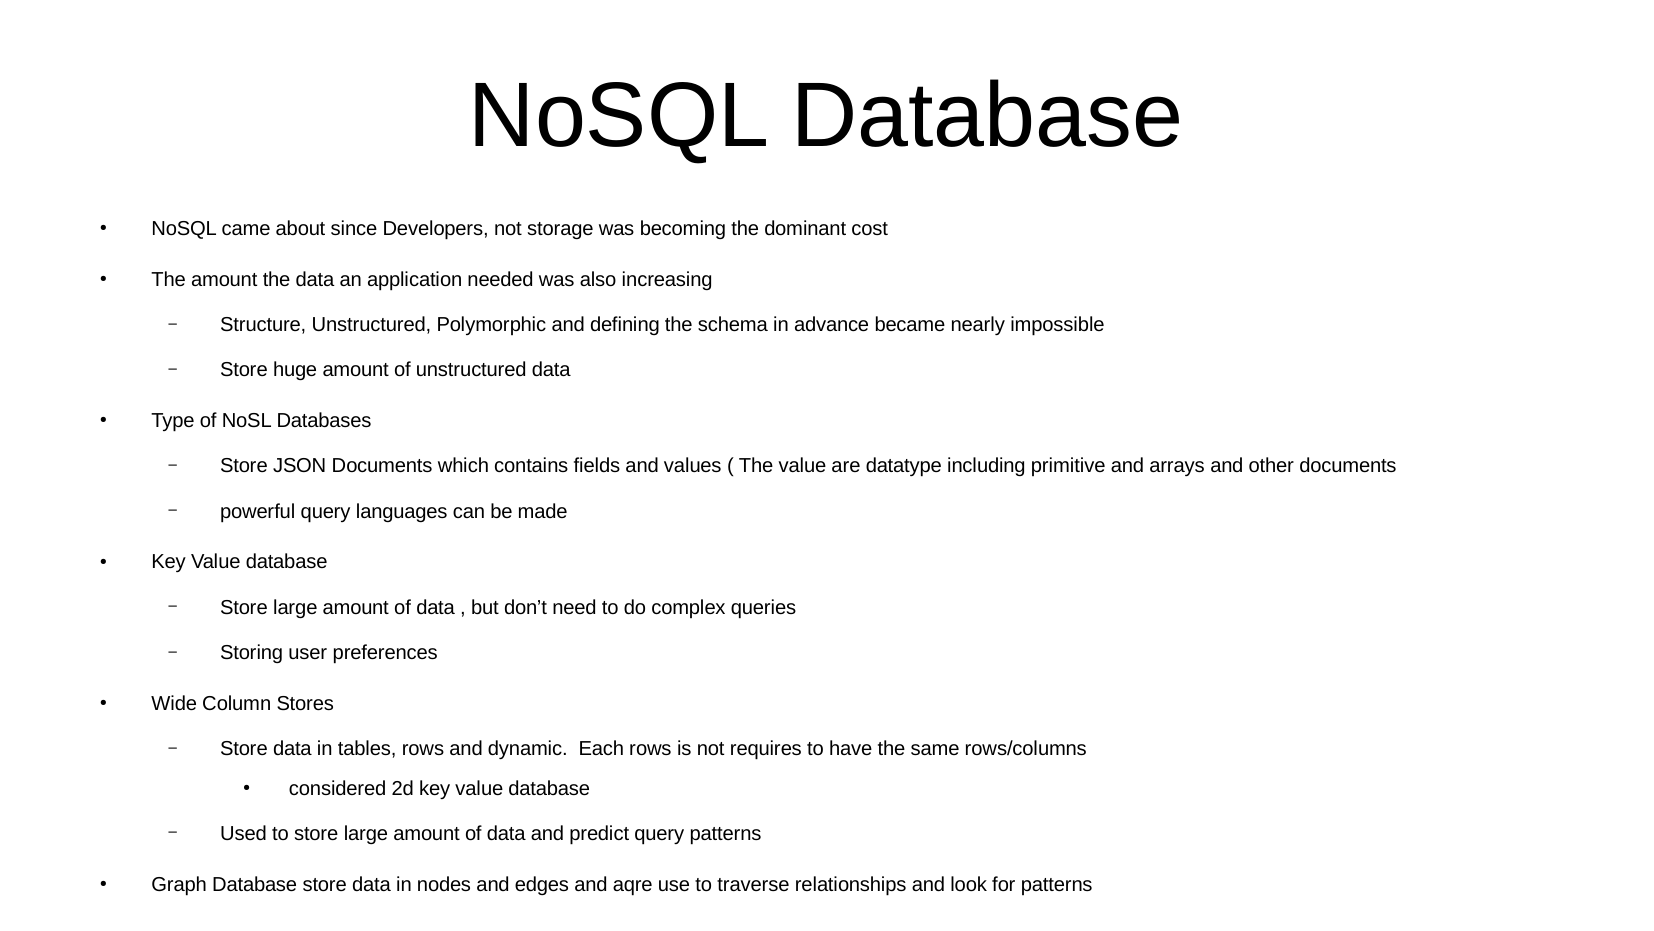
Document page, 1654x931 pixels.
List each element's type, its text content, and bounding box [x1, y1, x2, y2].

title NoSQL Database [82, 37, 1571, 193]
list NoSQL came about since Developers, not storage was becoming the dominant cost The amount the data an application needed was also increasing Structure, Unstructured, Polymorphic and defining the schema in advance became nearly impossible Store huge amount of unstructured data Type of NoSL Databases Store JSON Documents which contains fields and values ( The value are datatype including primitive and arrays and other documents powerful query languages can be made Key Value database Store large amount of data , but don’t need to do complex queries Storing user preferences Wide Column Stores Store data in tables, rows and dynamic. Each rows is not requires to have the same rows/columns considered 2d key value database Used to store large amount of data and predict query patterns Graph Database store data in nodes and edges and aqre use to traverse relationships and look for patterns [82, 217, 1606, 901]
